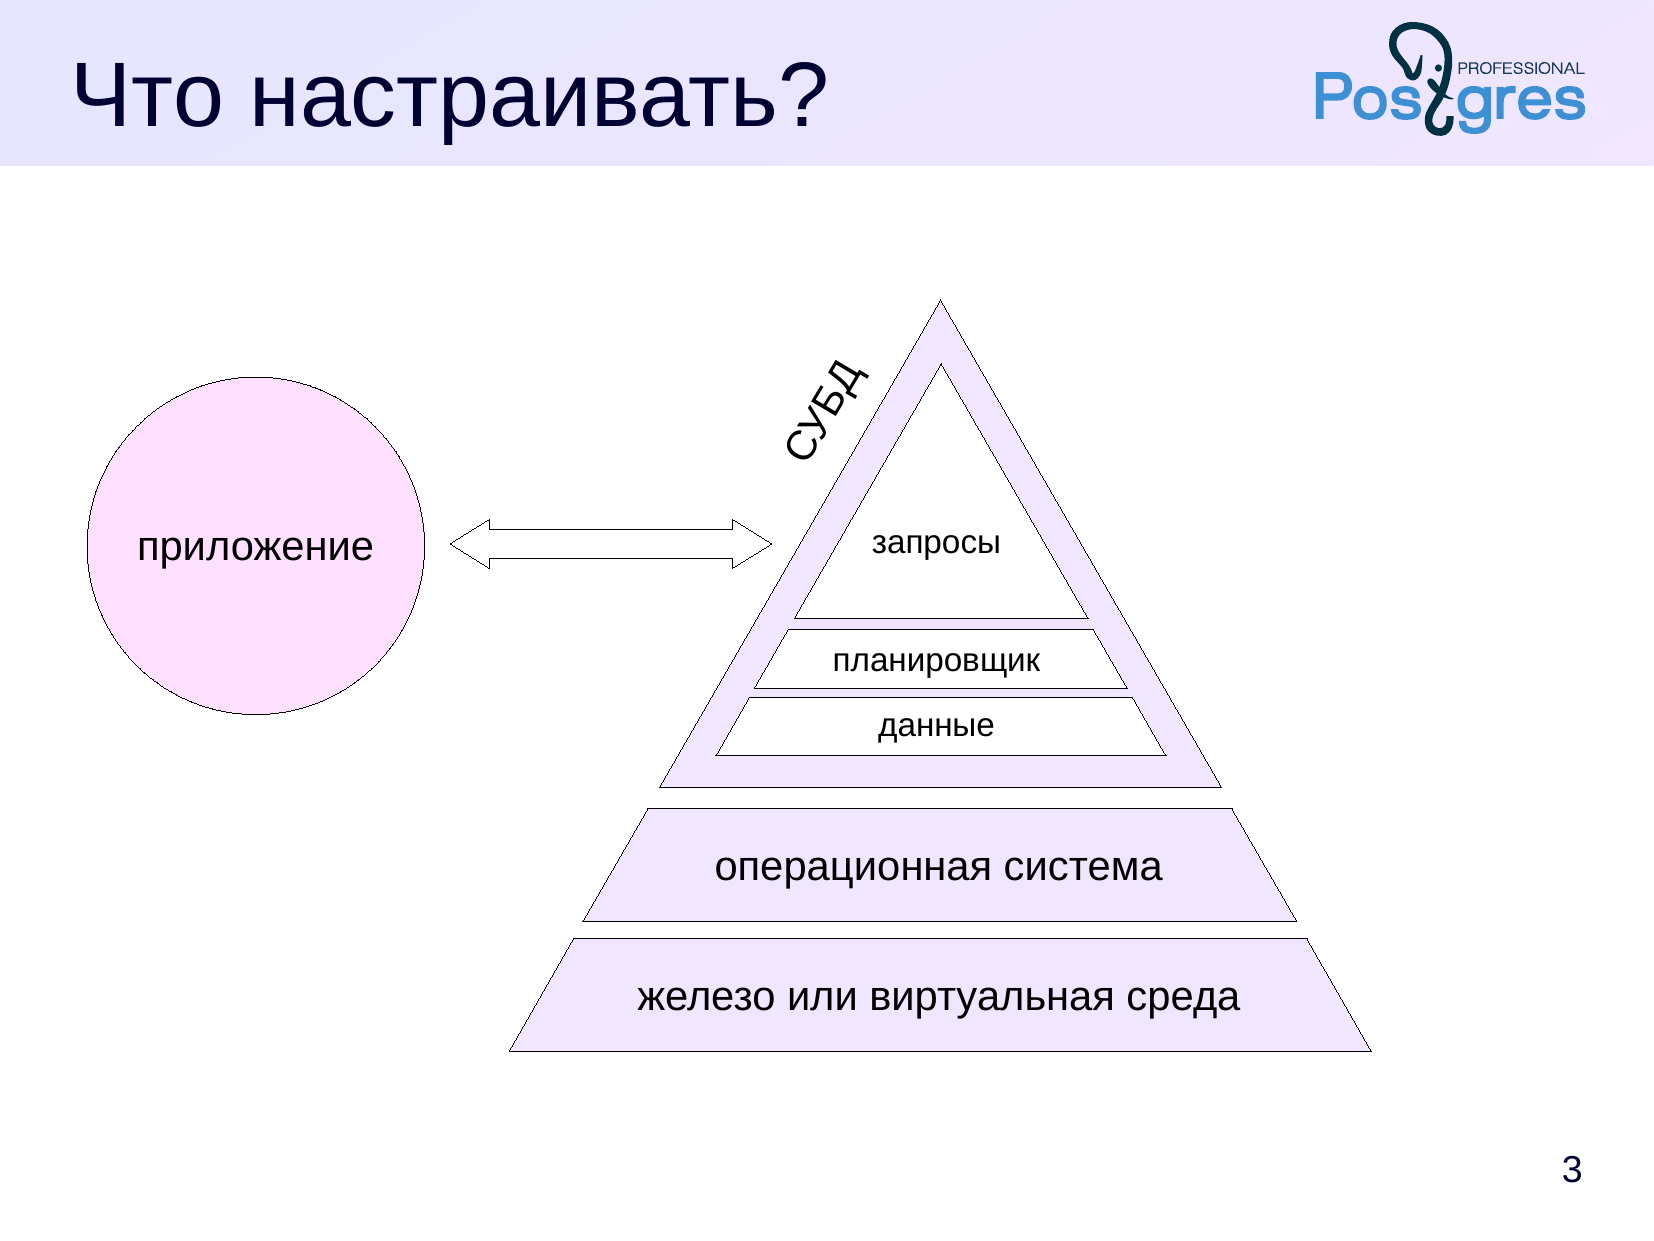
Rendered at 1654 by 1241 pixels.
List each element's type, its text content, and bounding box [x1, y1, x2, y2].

text_box операционная система [699, 835, 1178, 897]
text_box [450, 519, 772, 569]
text_box железо или виртуальная среда [622, 965, 1257, 1027]
title Что настраивать? [70, 43, 1313, 147]
text_box СУБД [760, 335, 885, 488]
text_box [582, 808, 1297, 922]
text_box запросы [857, 516, 1017, 569]
text_box [509, 938, 1372, 1052]
text_box приложение [87, 377, 425, 715]
text_box [659, 299, 1222, 788]
text_box планировщик [818, 634, 1056, 687]
text_box данные [863, 699, 1011, 752]
